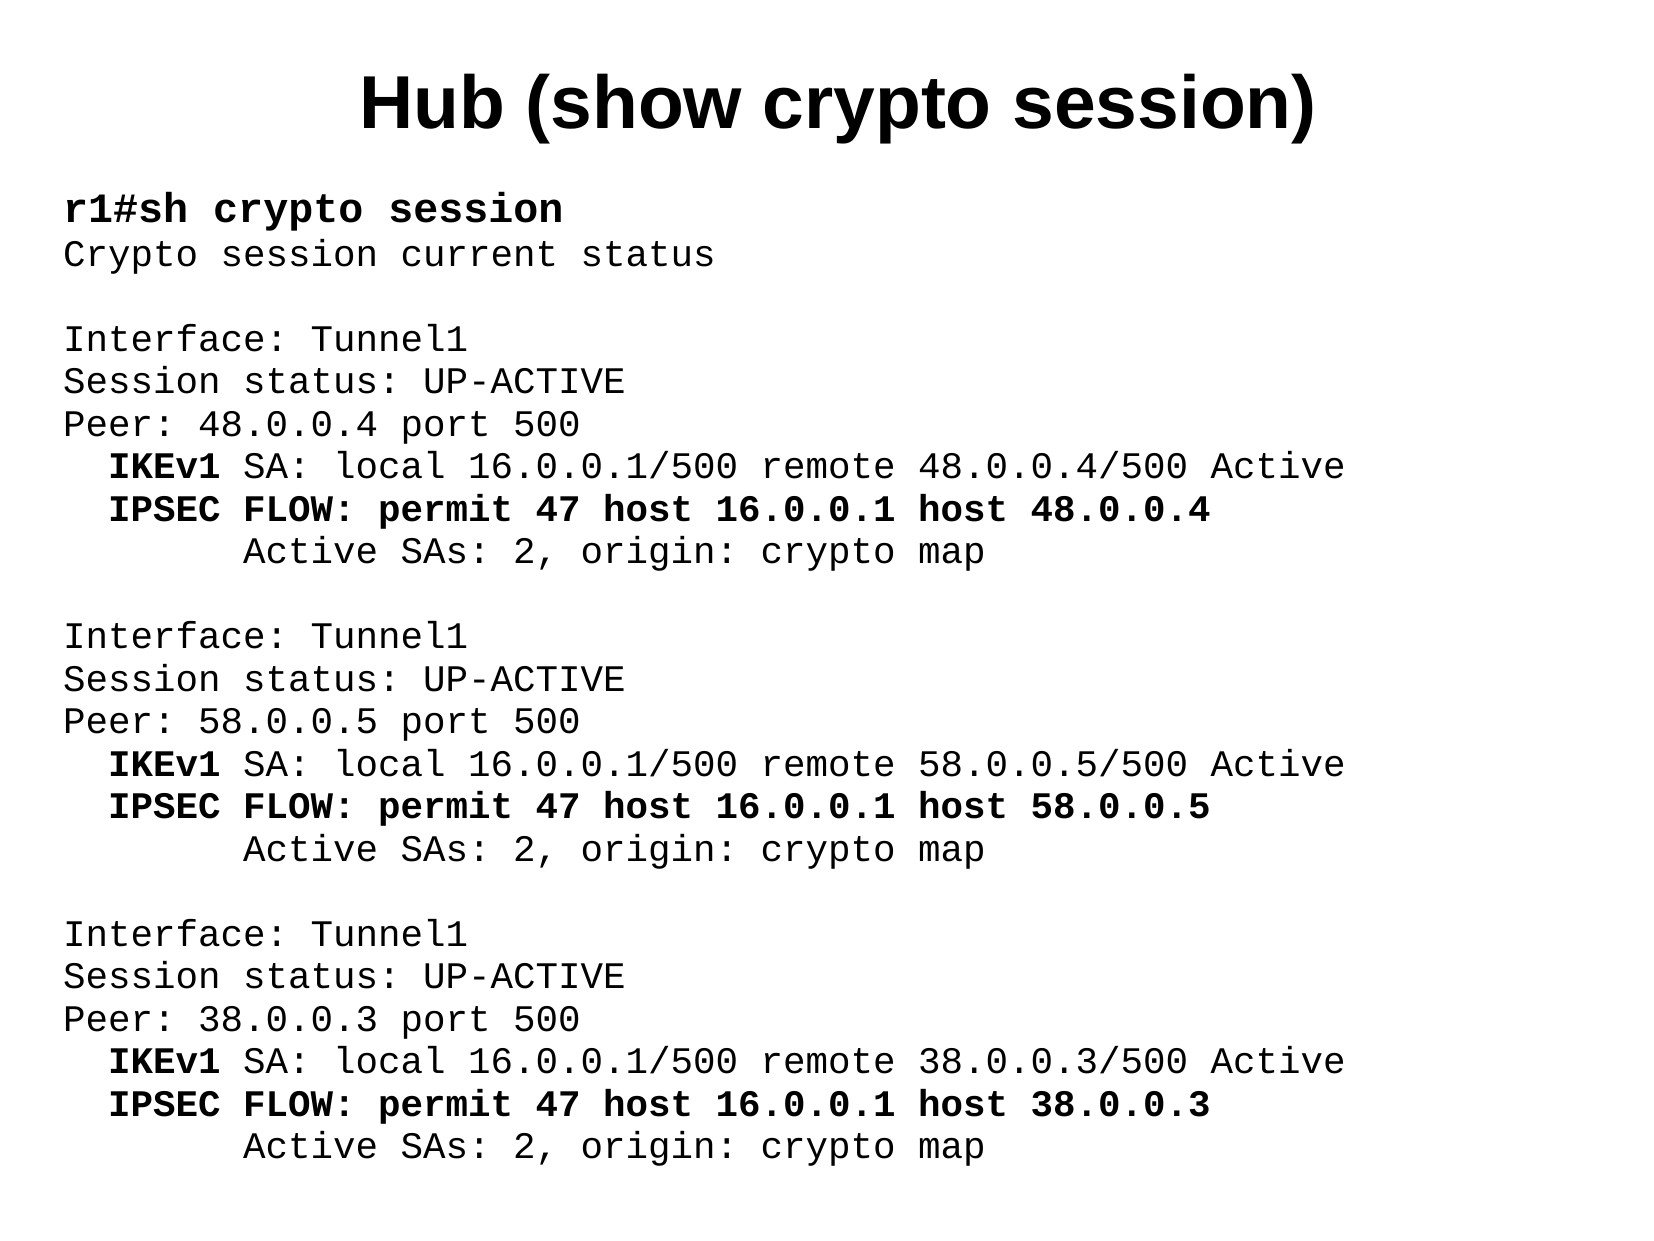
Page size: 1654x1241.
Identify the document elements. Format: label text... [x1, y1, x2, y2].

text_box Hub (show crypto session) [64, 37, 1613, 151]
list r1#sh crypto session Crypto session current status Interface: Tunnel1 Session status: UP-ACTIVE Peer: 48.0.0.4 port 500 IKEv1 SA: local 16.0.0.1/500 remote 48.0.0.4/500 Active IPSEC FLOW: permit 47 host 16.0.0.1 host 48.0.0.4 Active SAs: 2, origin: crypto map Interface: Tunnel1 Session status: UP-ACTIVE Peer: 58.0.0.5 port 500 IKEv1 SA: local 16.0.0.1/500 remote 58.0.0.5/500 Active IPSEC FLOW: permit 47 host 16.0.0.1 host 58.0.0.5 Active SAs: 2, origin: crypto map Interface: Tunnel1 Session status: UP-ACTIVE Peer: 38.0.0.3 port 500 IKEv1 SA: local 16.0.0.1/500 remote 38.0.0.3/500 Active IPSEC FLOW: permit 47 host 16.0.0.1 host 38.0.0.3 Active SAs: 2, origin: crypto map [63, 187, 1601, 1201]
